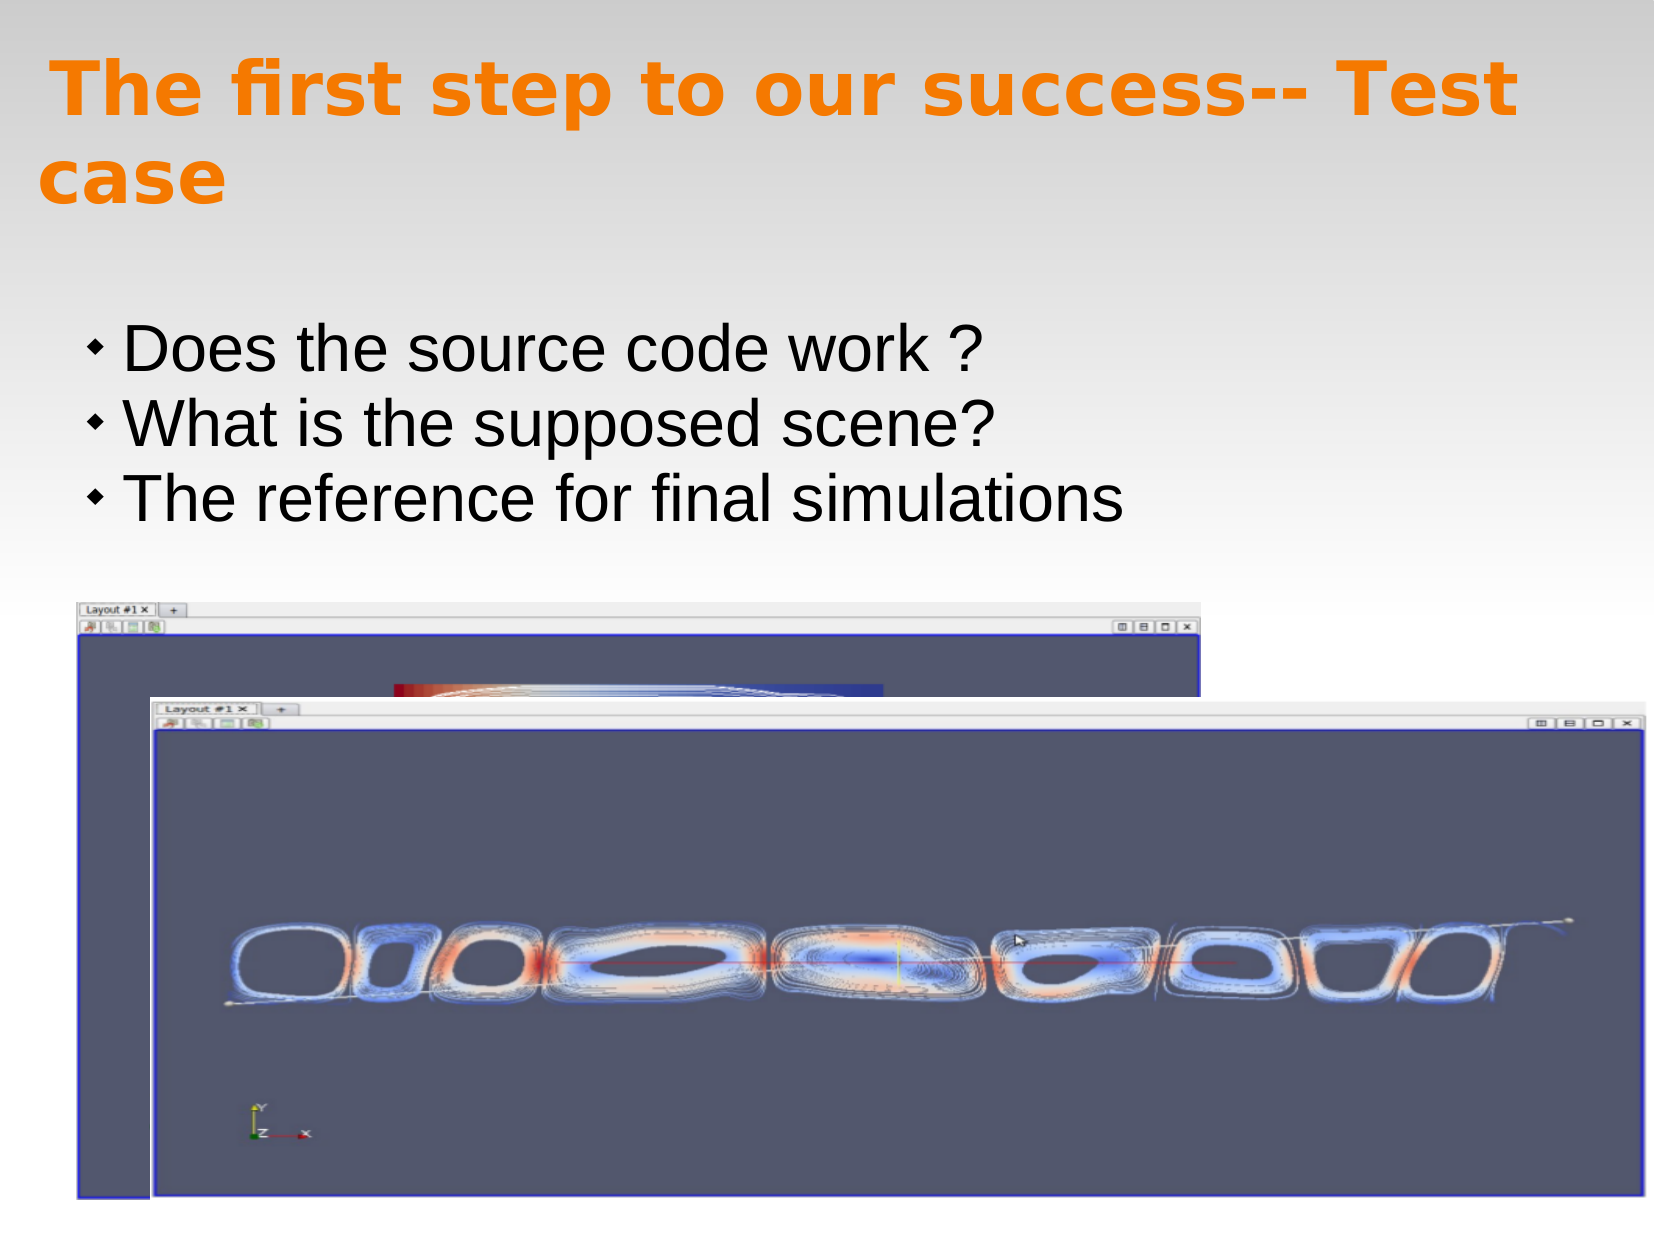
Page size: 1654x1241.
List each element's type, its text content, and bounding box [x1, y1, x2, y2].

subtitle Does the source code work ? What is the supposed scene? The reference for final simulations [86, 58, 1576, 697]
title The first step to our success-- Test case [37, 37, 1526, 230]
picture [75, 602, 1648, 1201]
